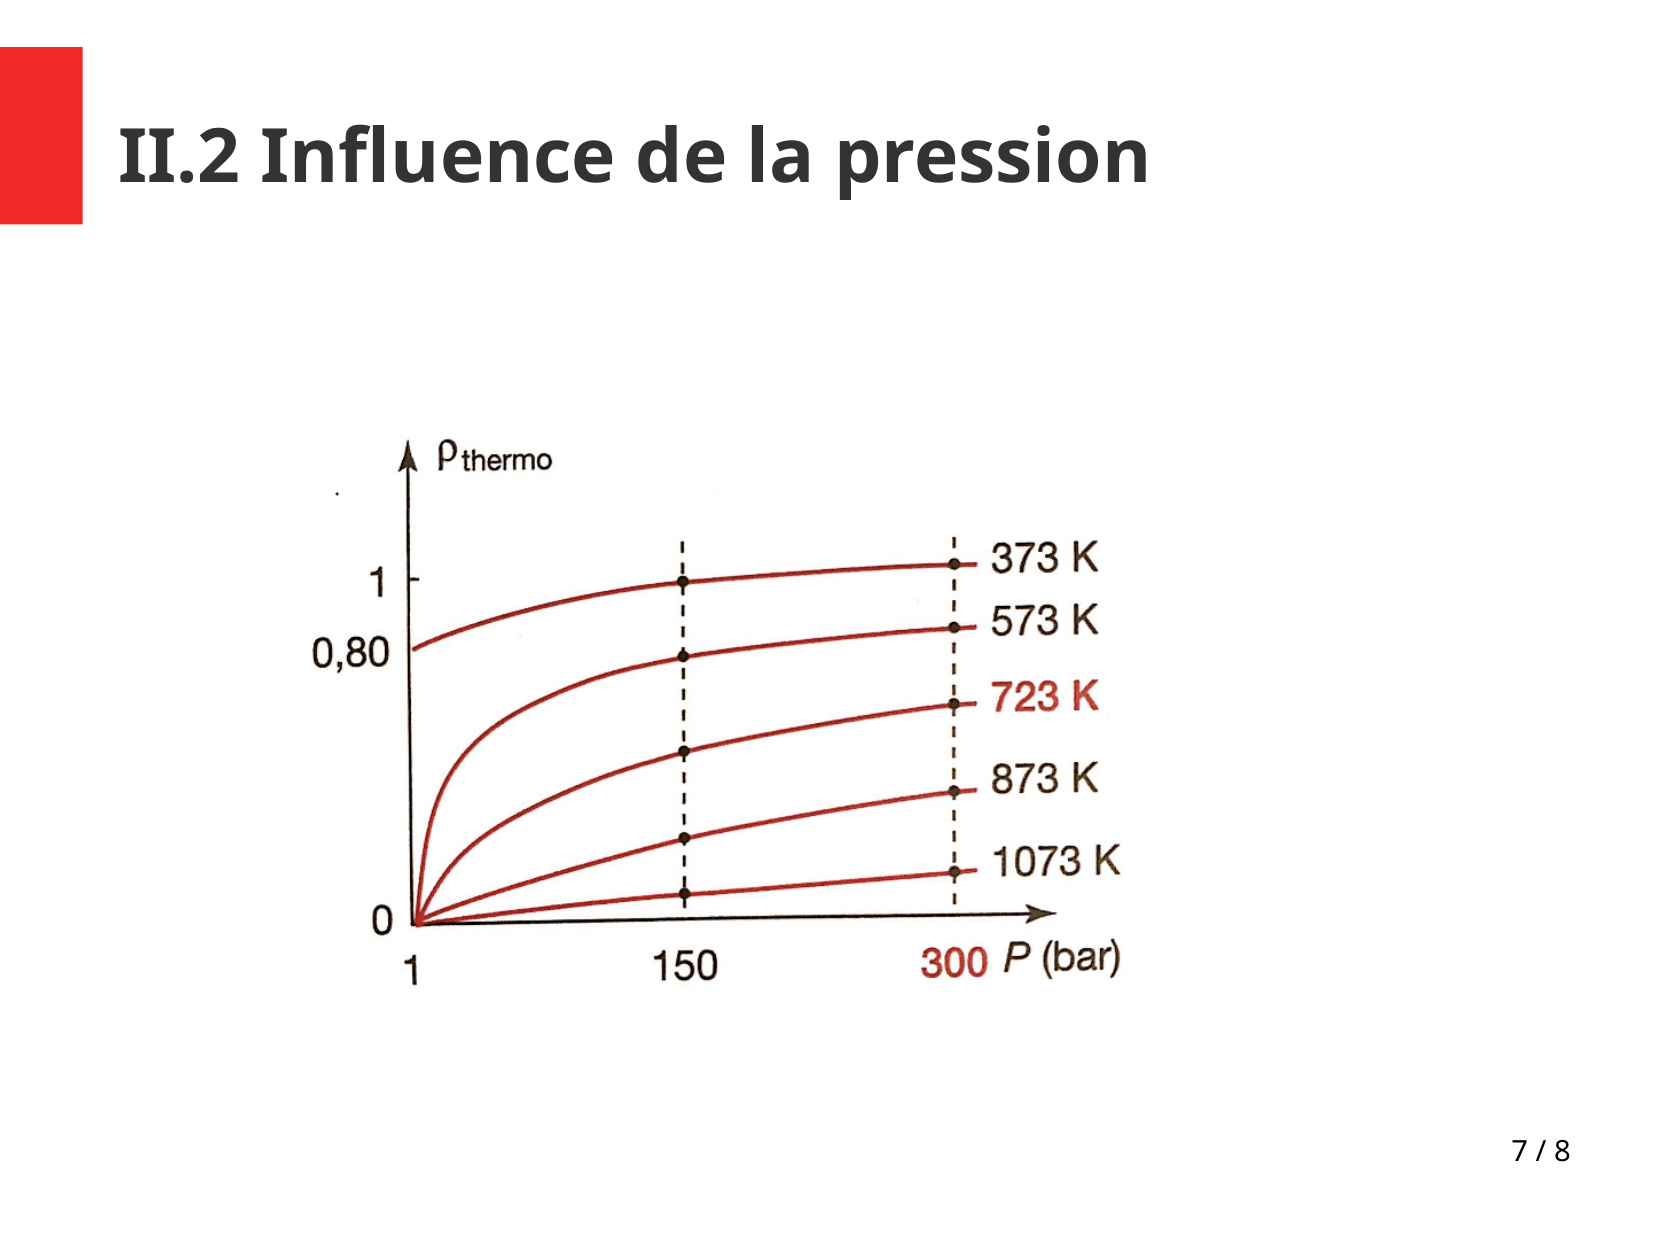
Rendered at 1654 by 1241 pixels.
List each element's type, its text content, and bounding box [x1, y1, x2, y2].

picture [308, 436, 1146, 994]
title II.2 Influence de la pression [118, 49, 1571, 257]
